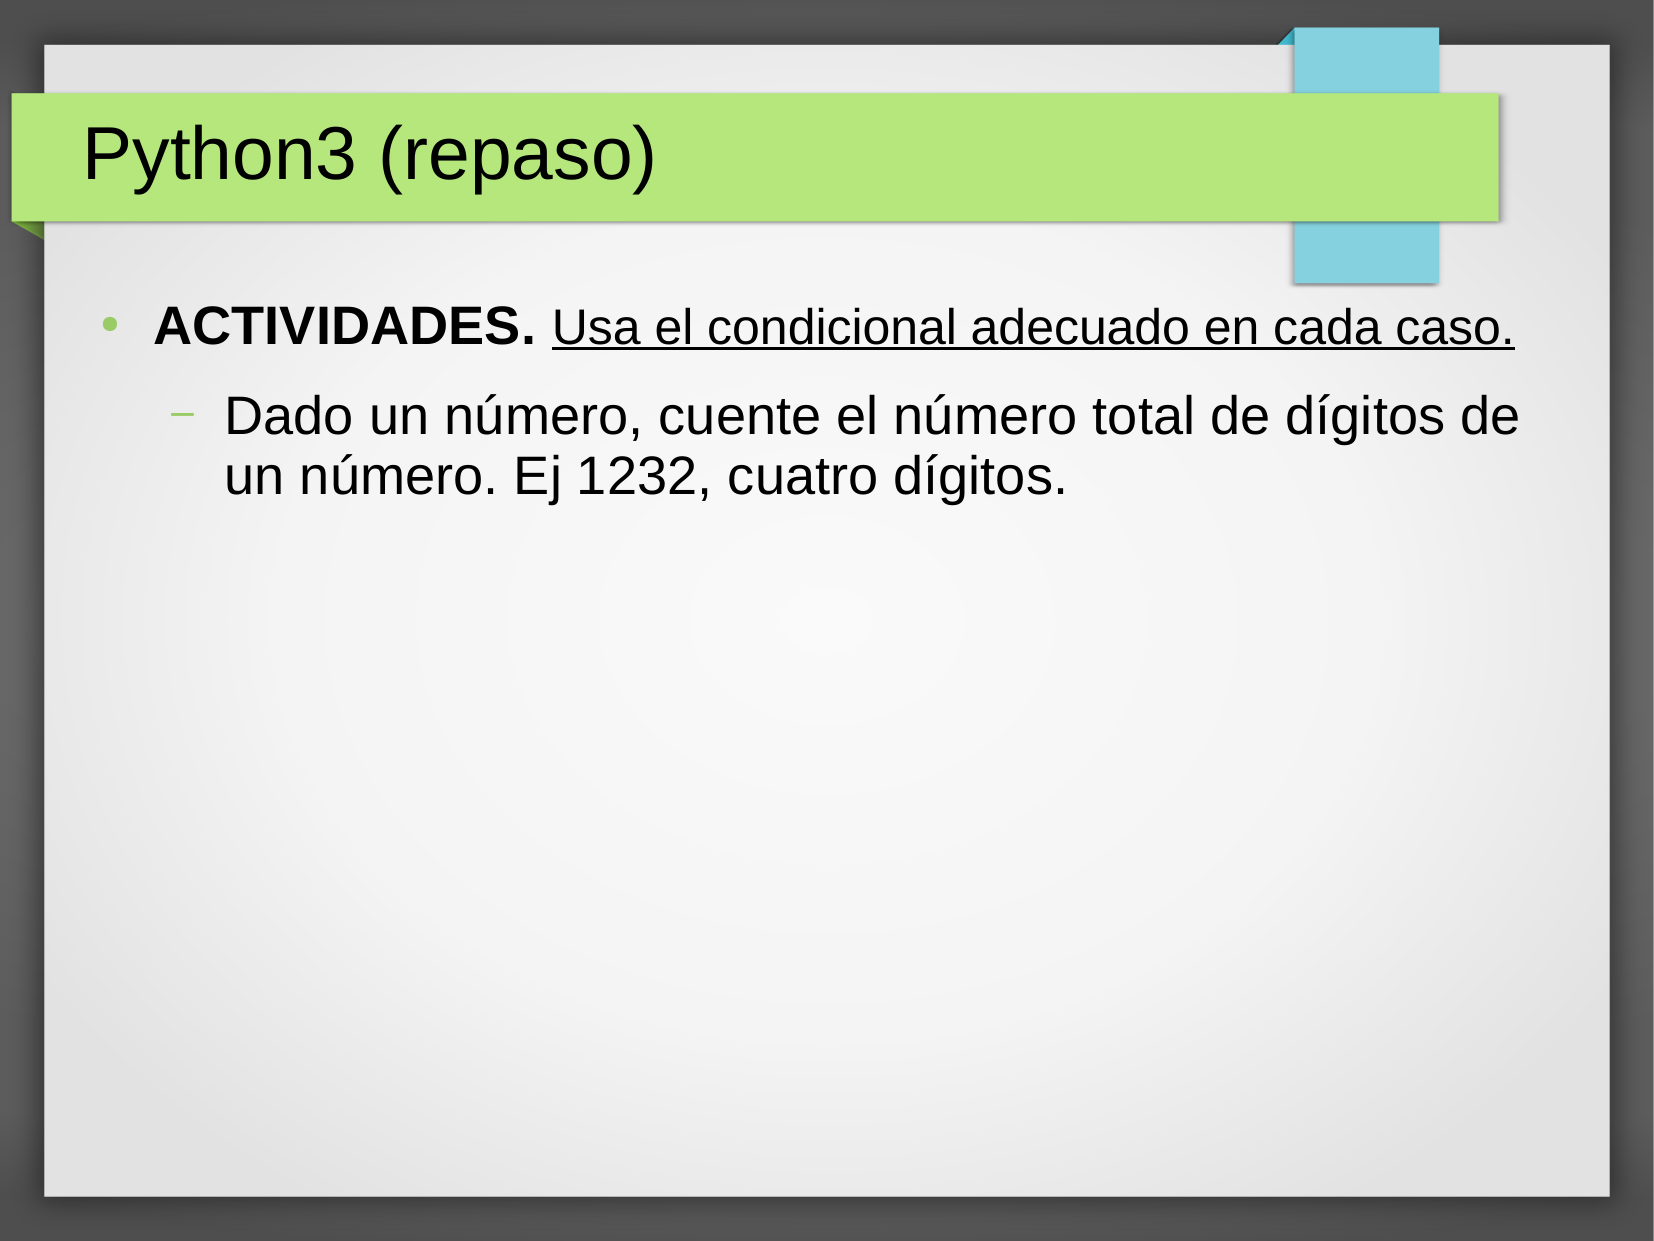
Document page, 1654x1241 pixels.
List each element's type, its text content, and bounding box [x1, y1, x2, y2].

list ACTIVIDADES. Usa el condicional adecuado en cada caso. Dado un número, cuente el número total de dígitos de un número. Ej 1232, cuatro dígitos. [82, 295, 1571, 1015]
title Python3 (repaso) [82, 94, 1264, 213]
picture [0, 0, 1654, 1241]
